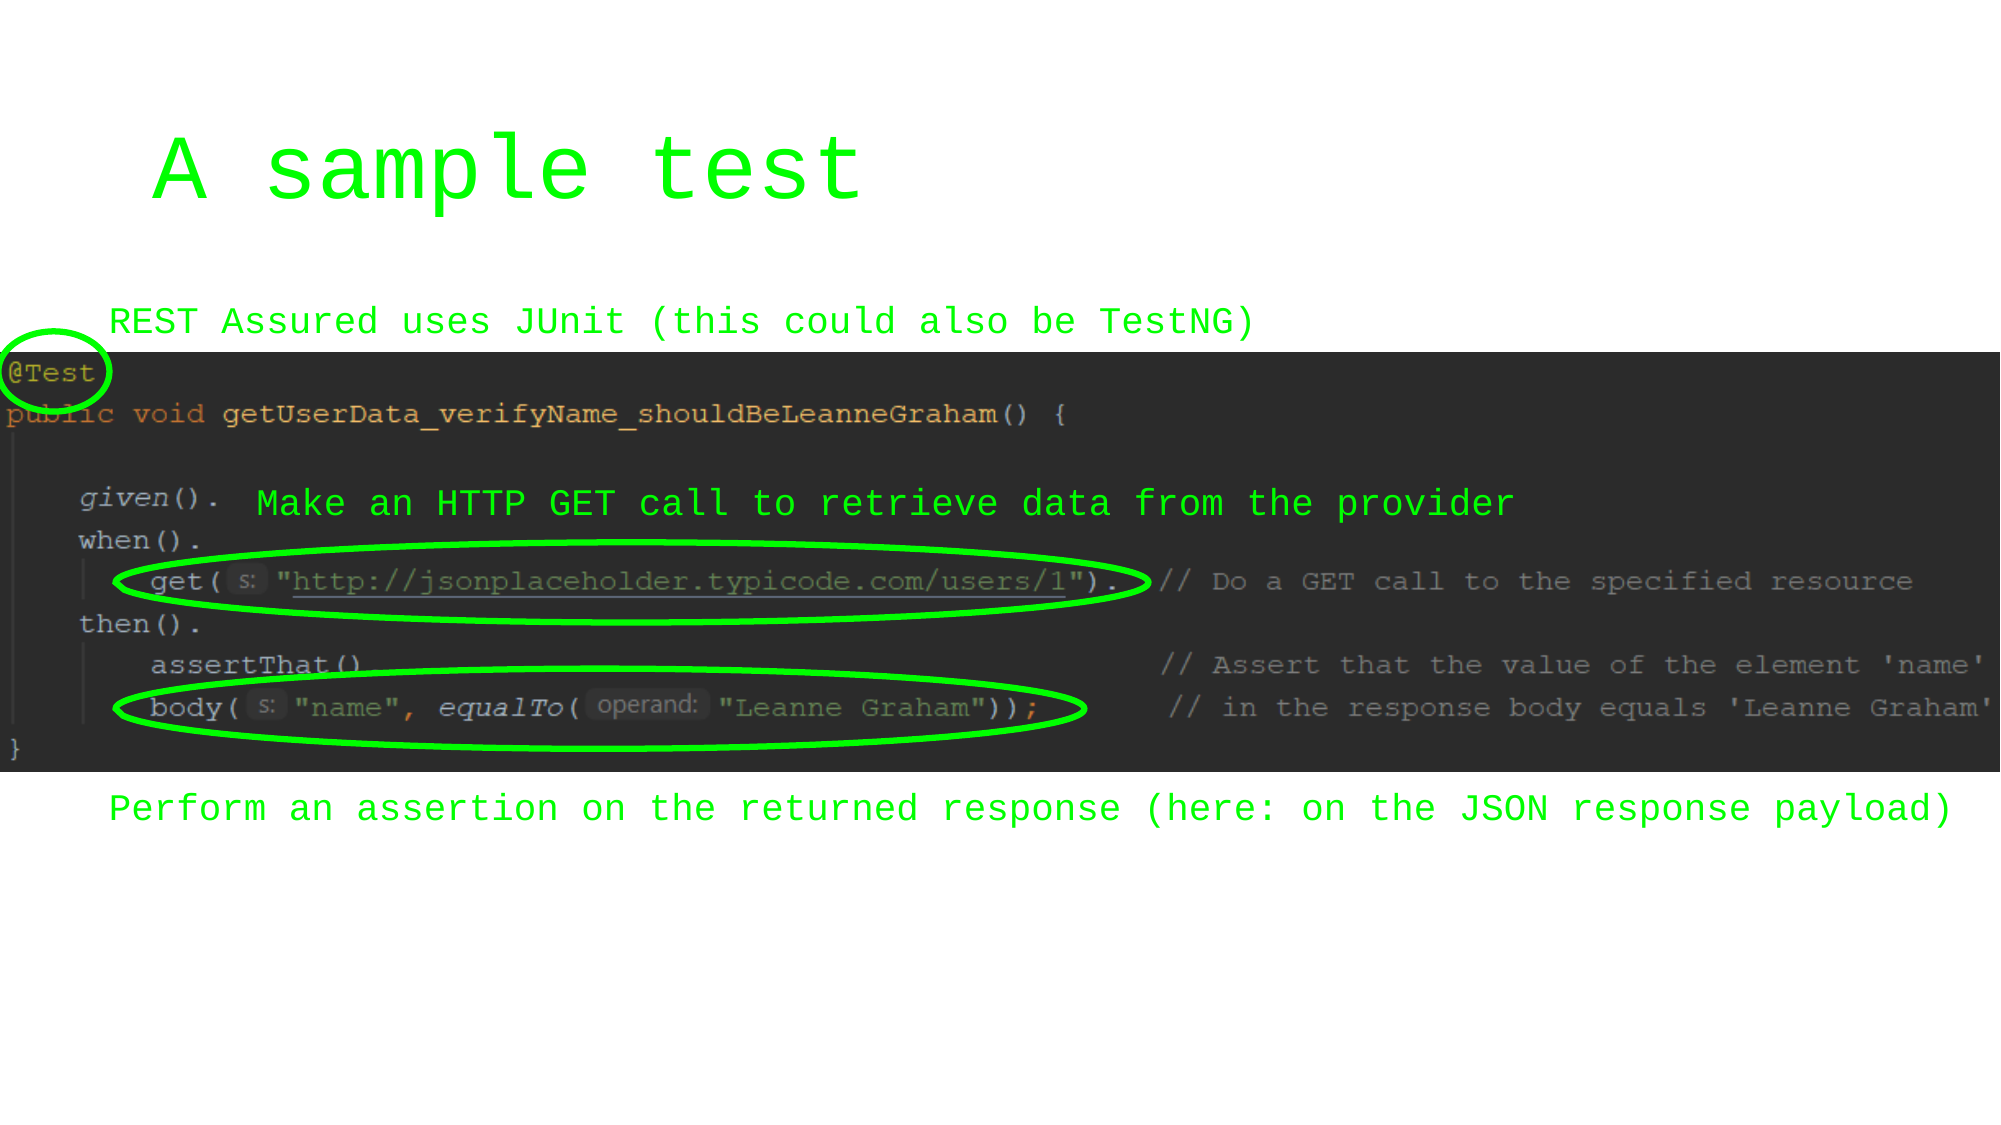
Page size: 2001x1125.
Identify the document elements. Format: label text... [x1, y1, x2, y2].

text_box Make an HTTP GET call to retrieve data from the provider [241, 470, 1657, 532]
title A sample test [137, 59, 1863, 278]
picture [2, 353, 106, 408]
picture [0, 353, 2000, 773]
text_box Perform an assertion on the returned response (here: on the JSON response payload) [93, 775, 1977, 836]
text_box REST Assured uses JUnit (this could also be TestNG) [93, 288, 1349, 349]
